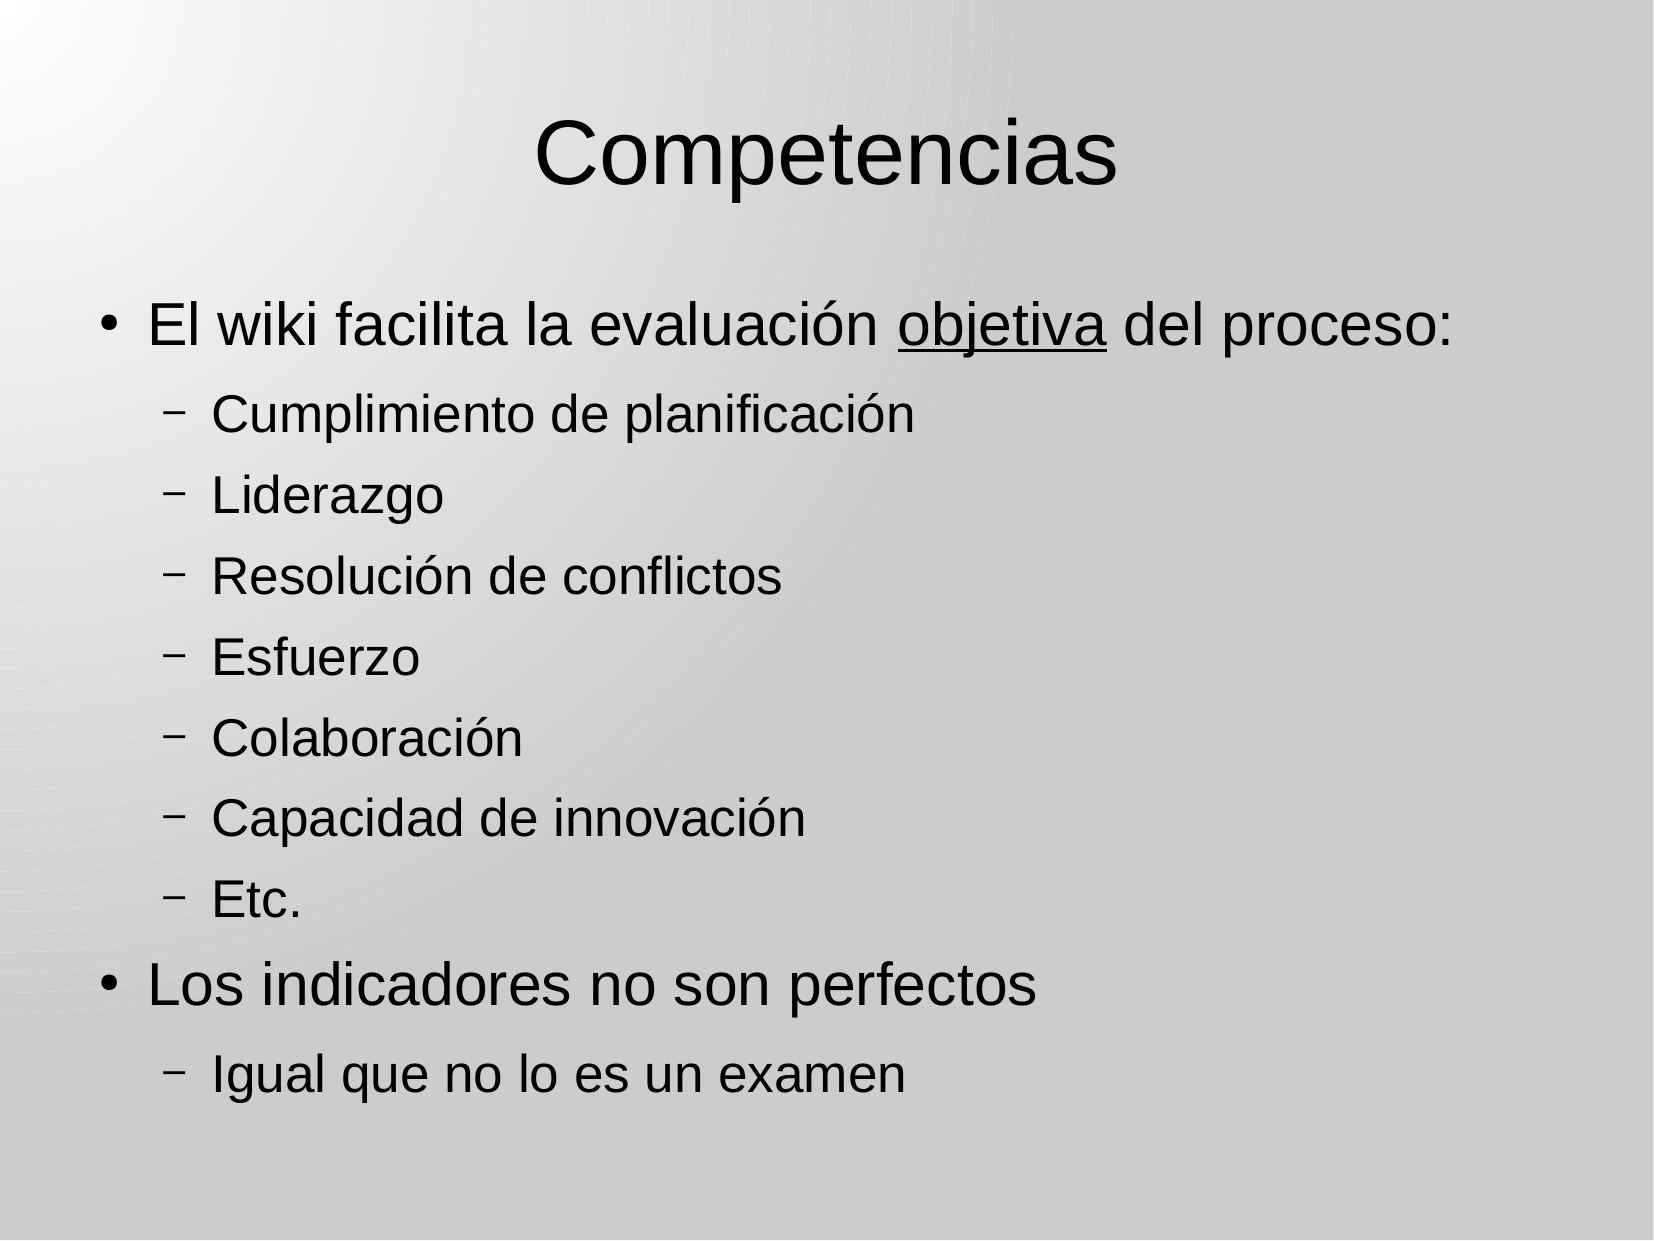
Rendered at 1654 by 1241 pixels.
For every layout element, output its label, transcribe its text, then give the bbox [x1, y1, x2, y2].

list El wiki facilita la evaluación objetiva del proceso: Cumplimiento de planificación Liderazgo Resolución de conflictos Esfuerzo Colaboración Capacidad de innovación Etc. Los indicadores no son perfectos Igual que no lo es un examen [82, 290, 1538, 1109]
title Competencias [82, 49, 1571, 257]
